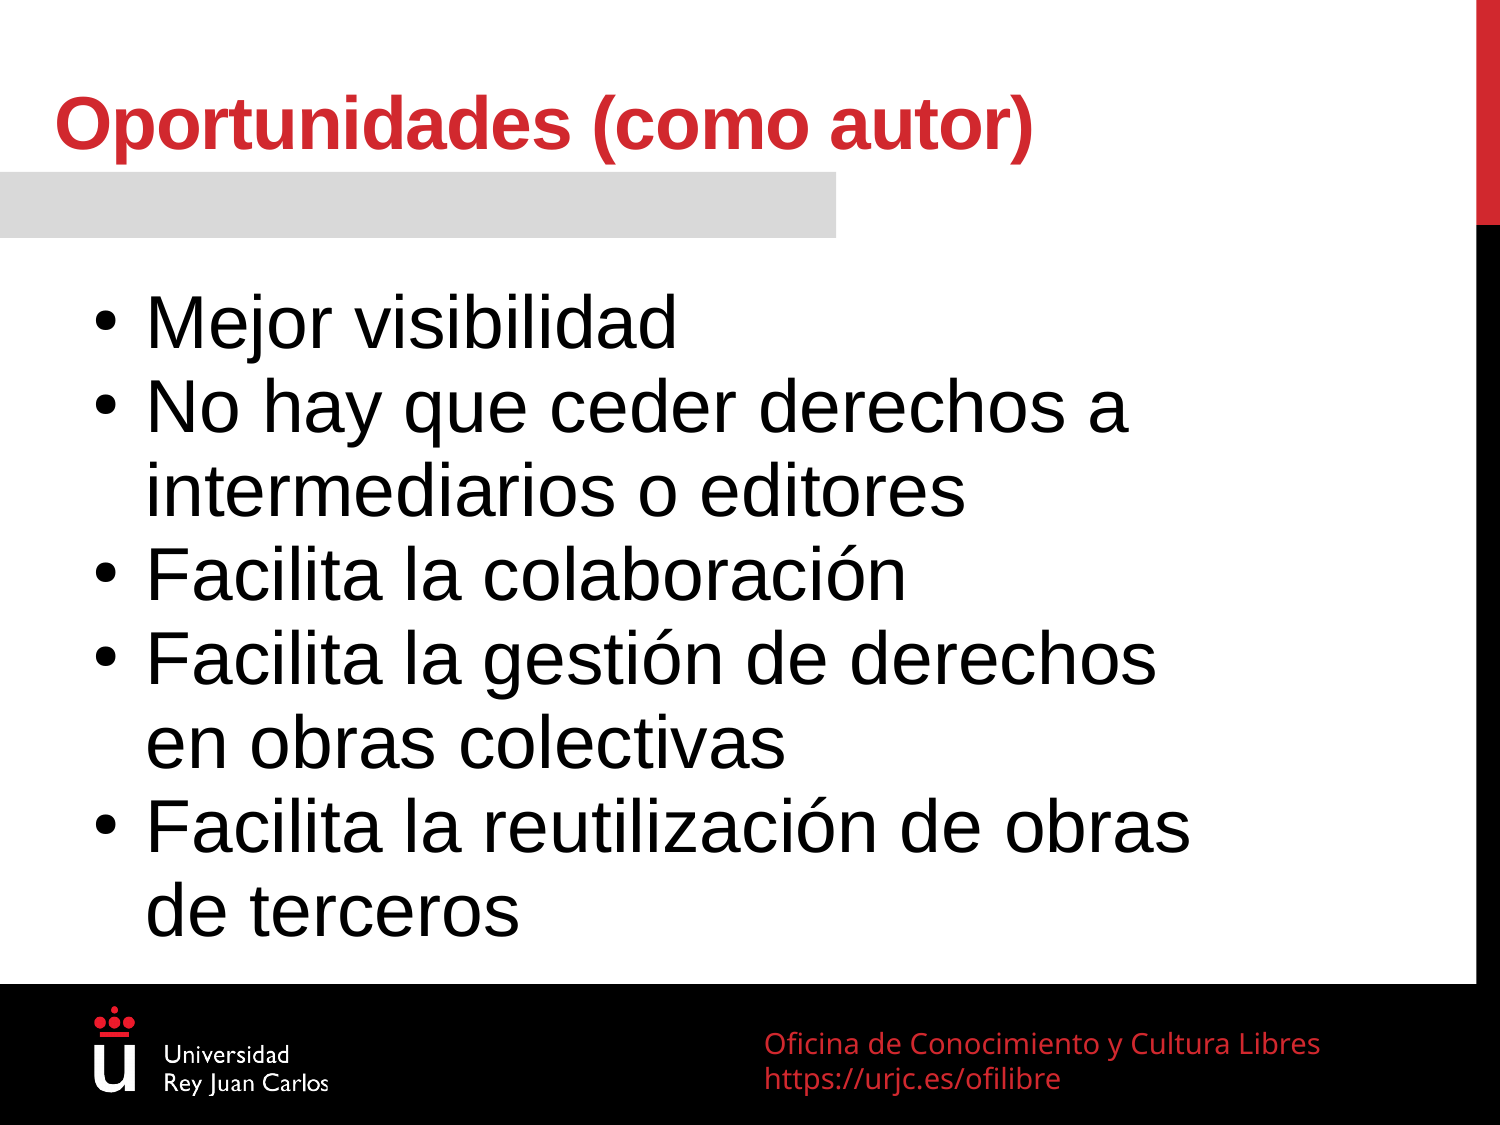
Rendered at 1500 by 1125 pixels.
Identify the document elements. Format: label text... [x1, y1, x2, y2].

text_box Mejor visibilidad No hay que ceder derechos a intermediarios o editores Facilita la colaboración Facilita la gestión de derechos en obras colectivas Facilita la reutilización de obras de terceros [60, 273, 1254, 961]
text_box [0, 171, 837, 238]
text_box [0, 984, 1500, 1125]
text_box Oportunidades (como autor) [39, 24, 1366, 172]
text_box Oficina de Conocimiento y Cultura Libres https://urjc.es/ofilibre [748, 1017, 1500, 1125]
title [75, 172, 1026, 250]
picture [94, 1006, 328, 1096]
